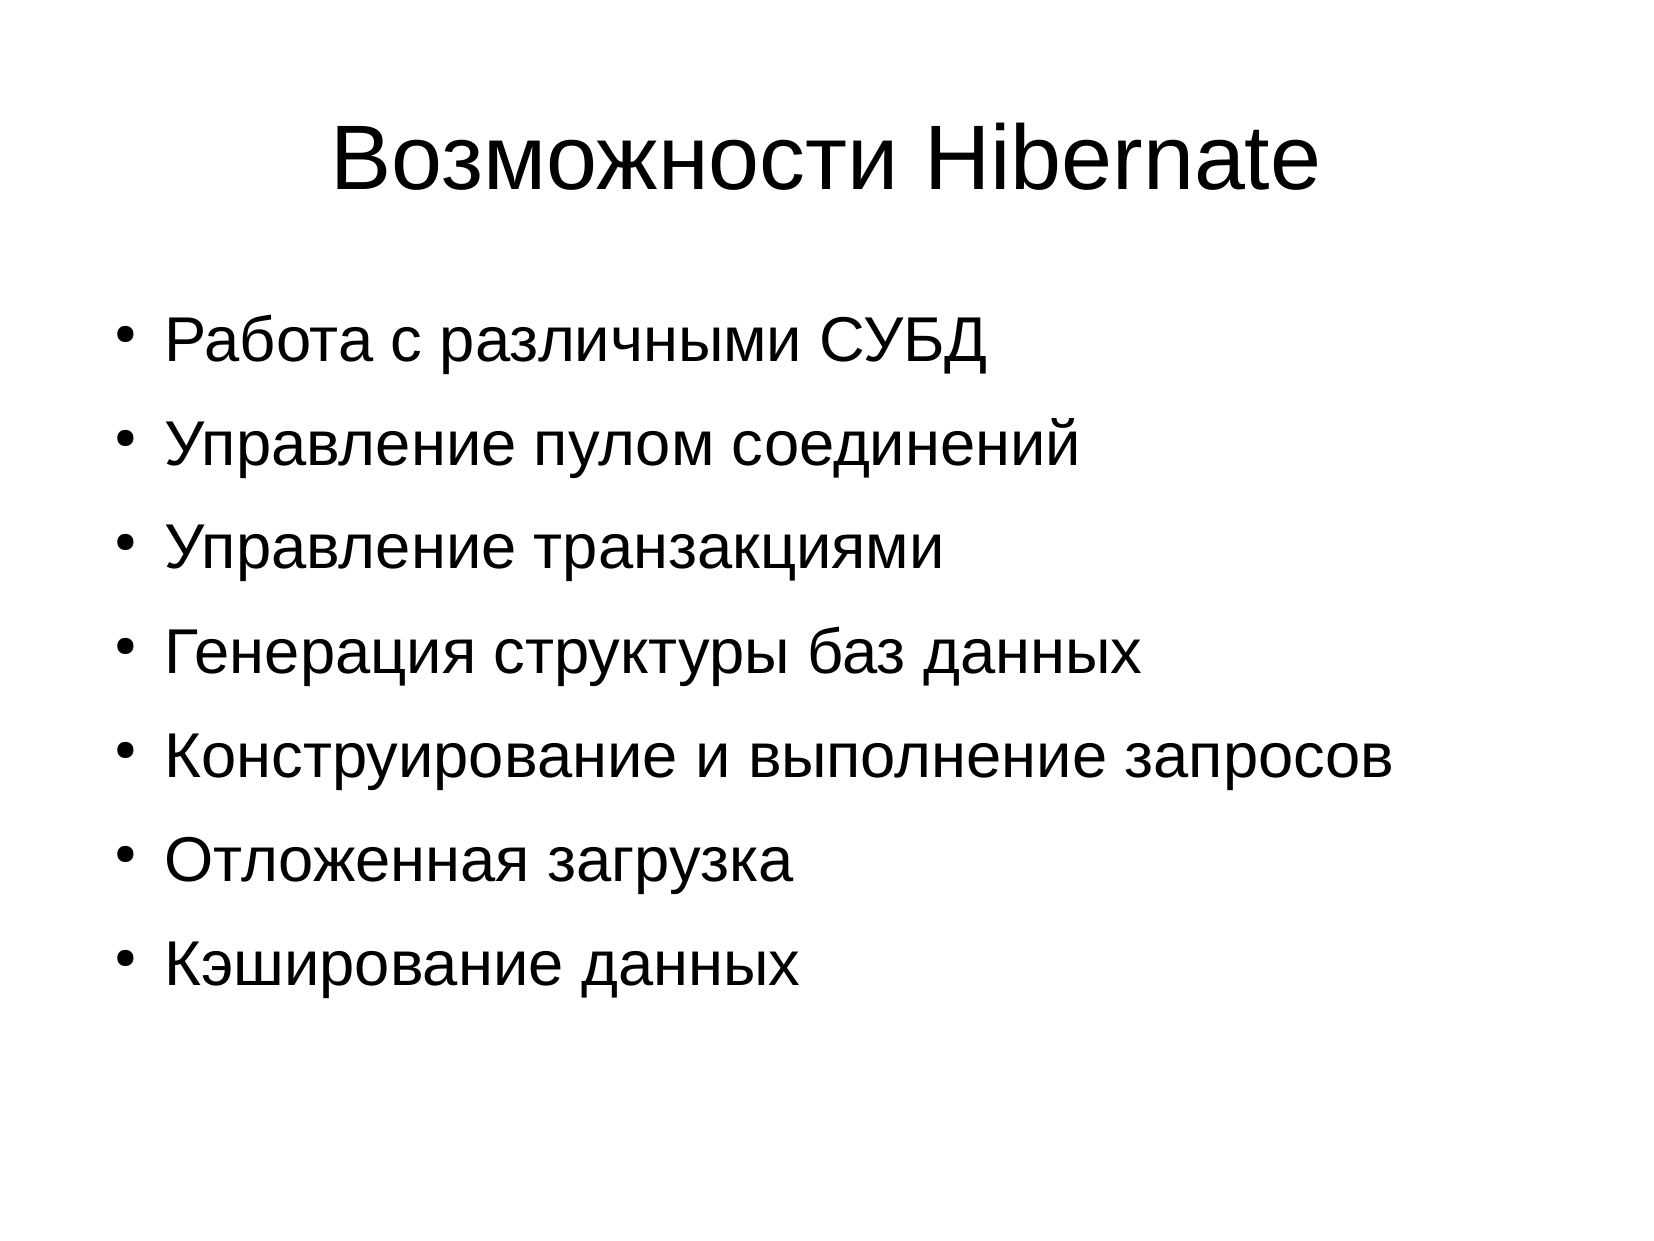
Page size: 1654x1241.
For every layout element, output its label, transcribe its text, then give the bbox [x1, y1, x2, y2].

title Возможности Hibernate [82, 49, 1571, 257]
list Работа с различными СУБД Управление пулом соединений Управление транзакциями Генерация структуры баз данных Конструирование и выполнение запросов Отложенная загрузка Кэширование данных [82, 290, 1571, 1010]
